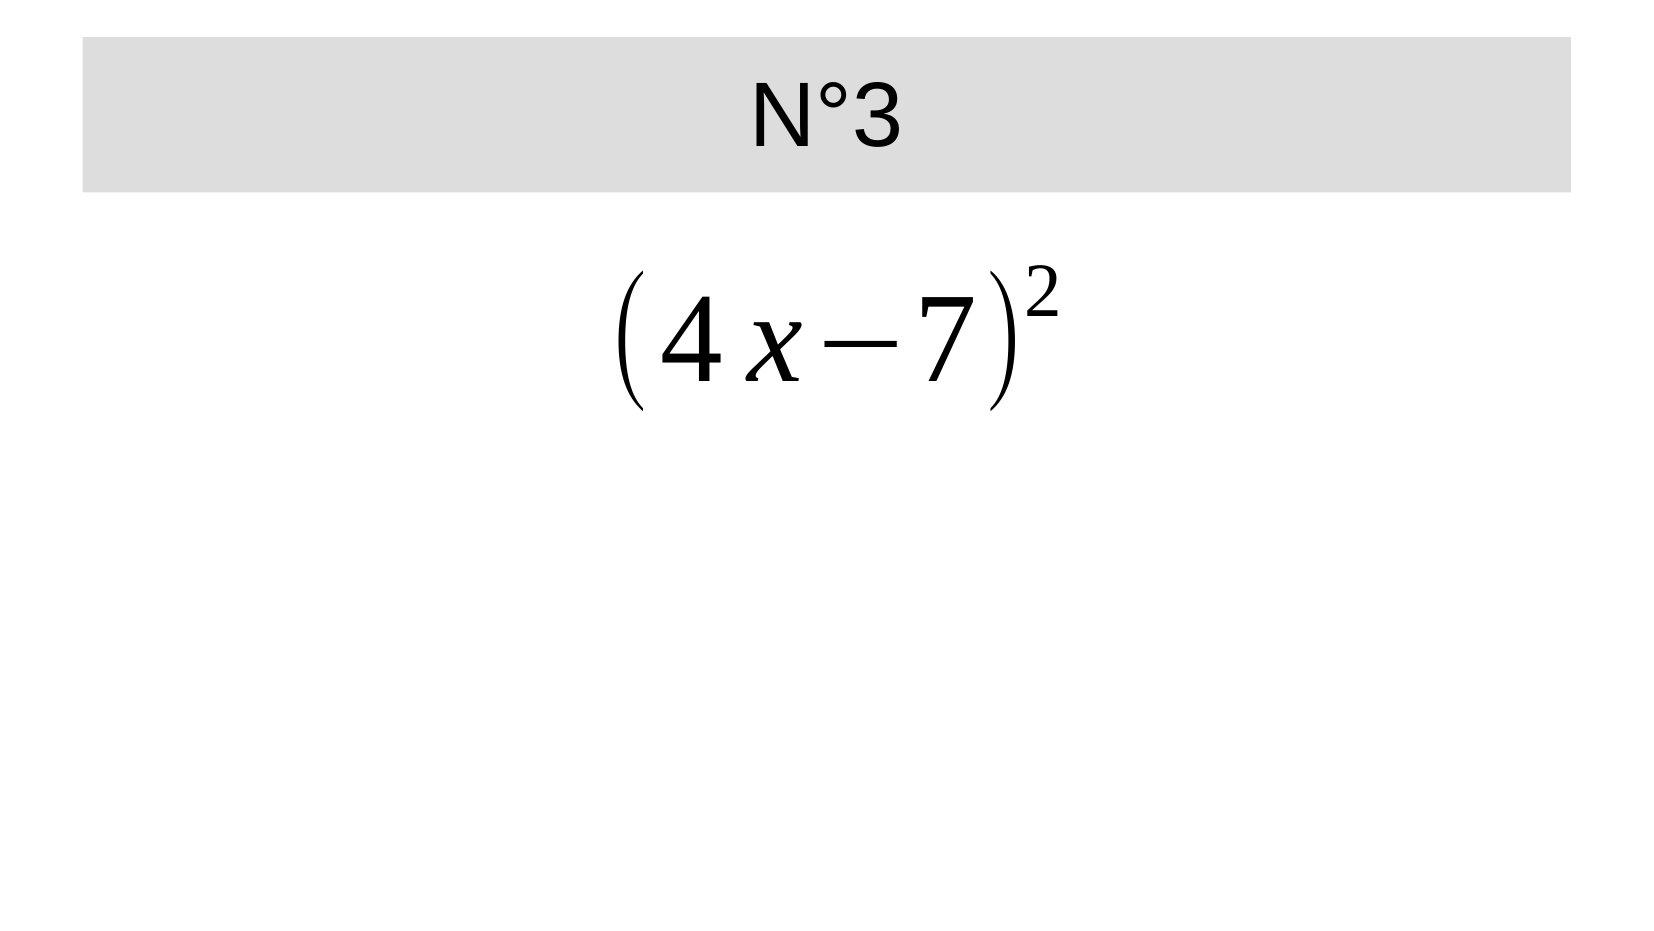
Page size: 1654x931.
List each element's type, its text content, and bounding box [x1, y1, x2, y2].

chart [602, 248, 1069, 413]
title N°3 [82, 37, 1571, 193]
